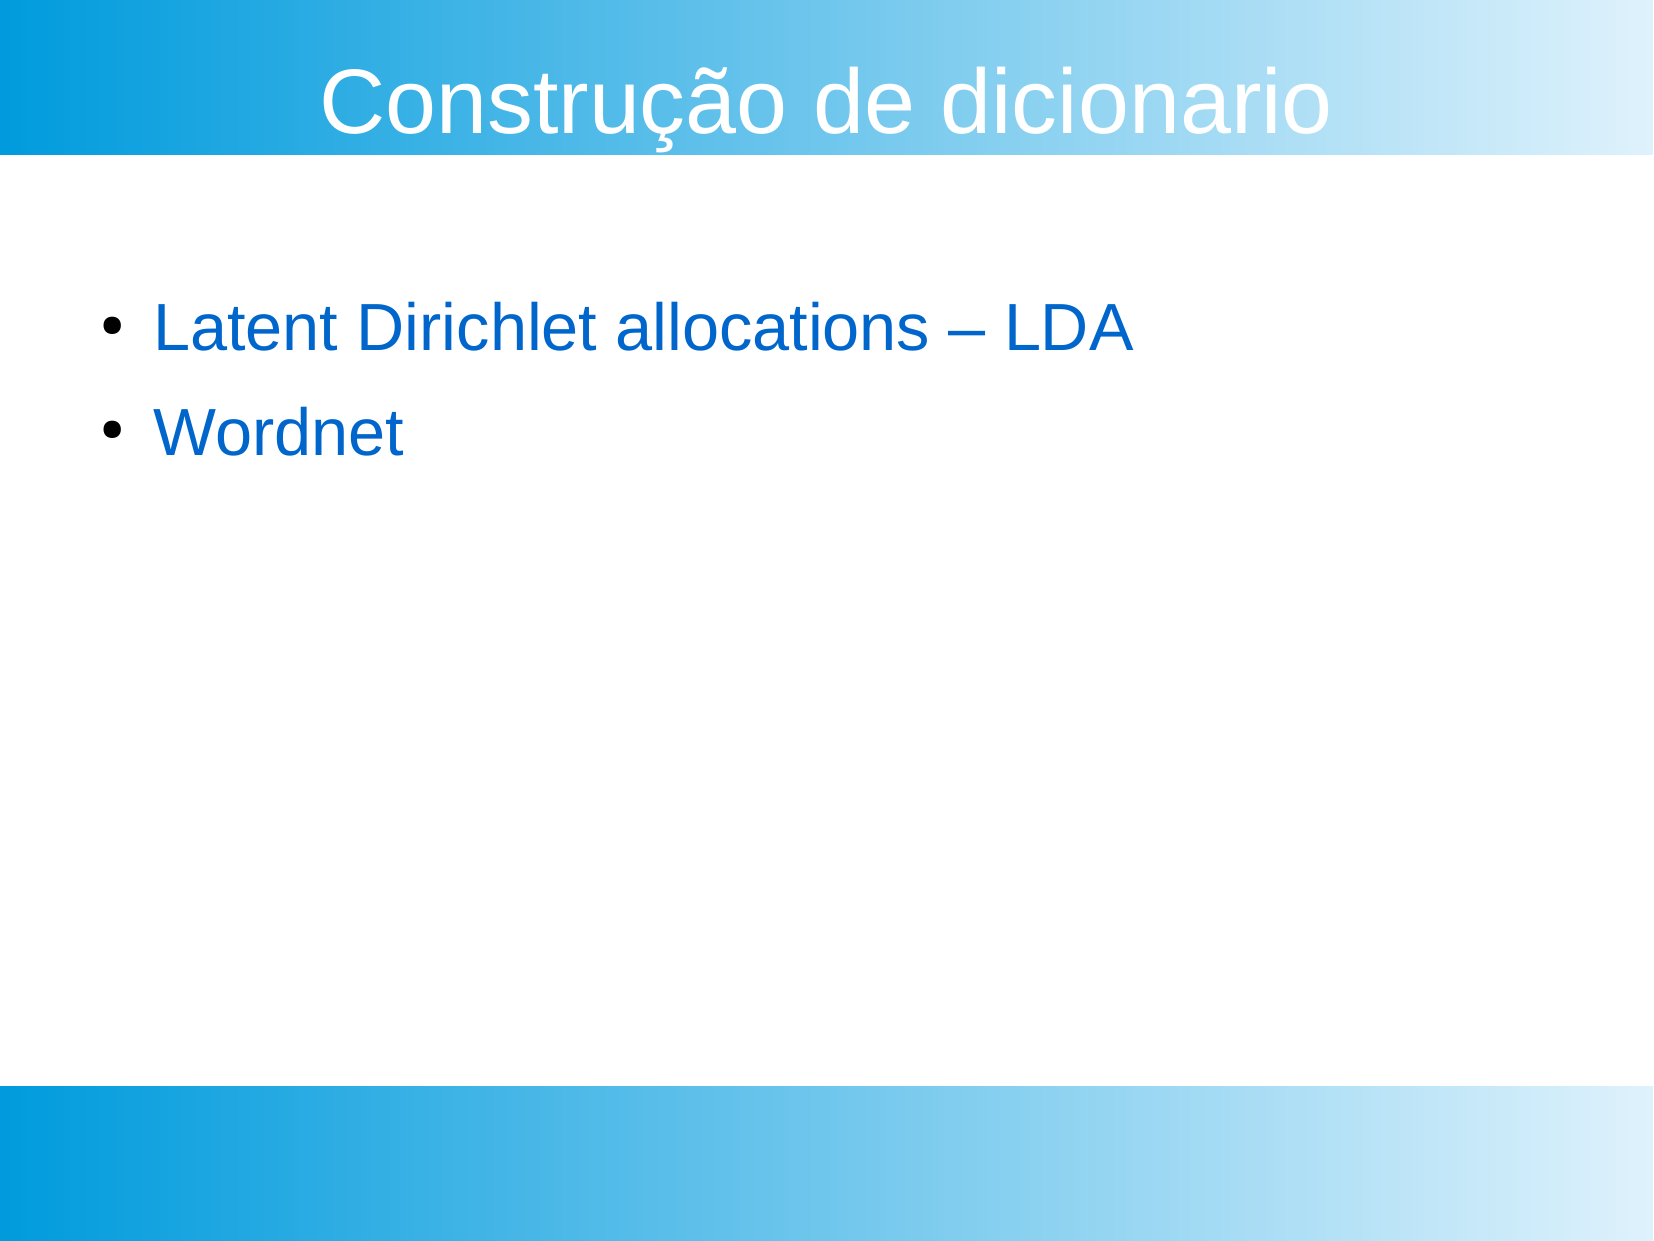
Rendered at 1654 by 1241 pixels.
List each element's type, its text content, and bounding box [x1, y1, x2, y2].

title Construção de dicionario [82, 49, 1571, 155]
list Latent Dirichlet allocations – LDA Wordnet [82, 290, 1571, 1010]
